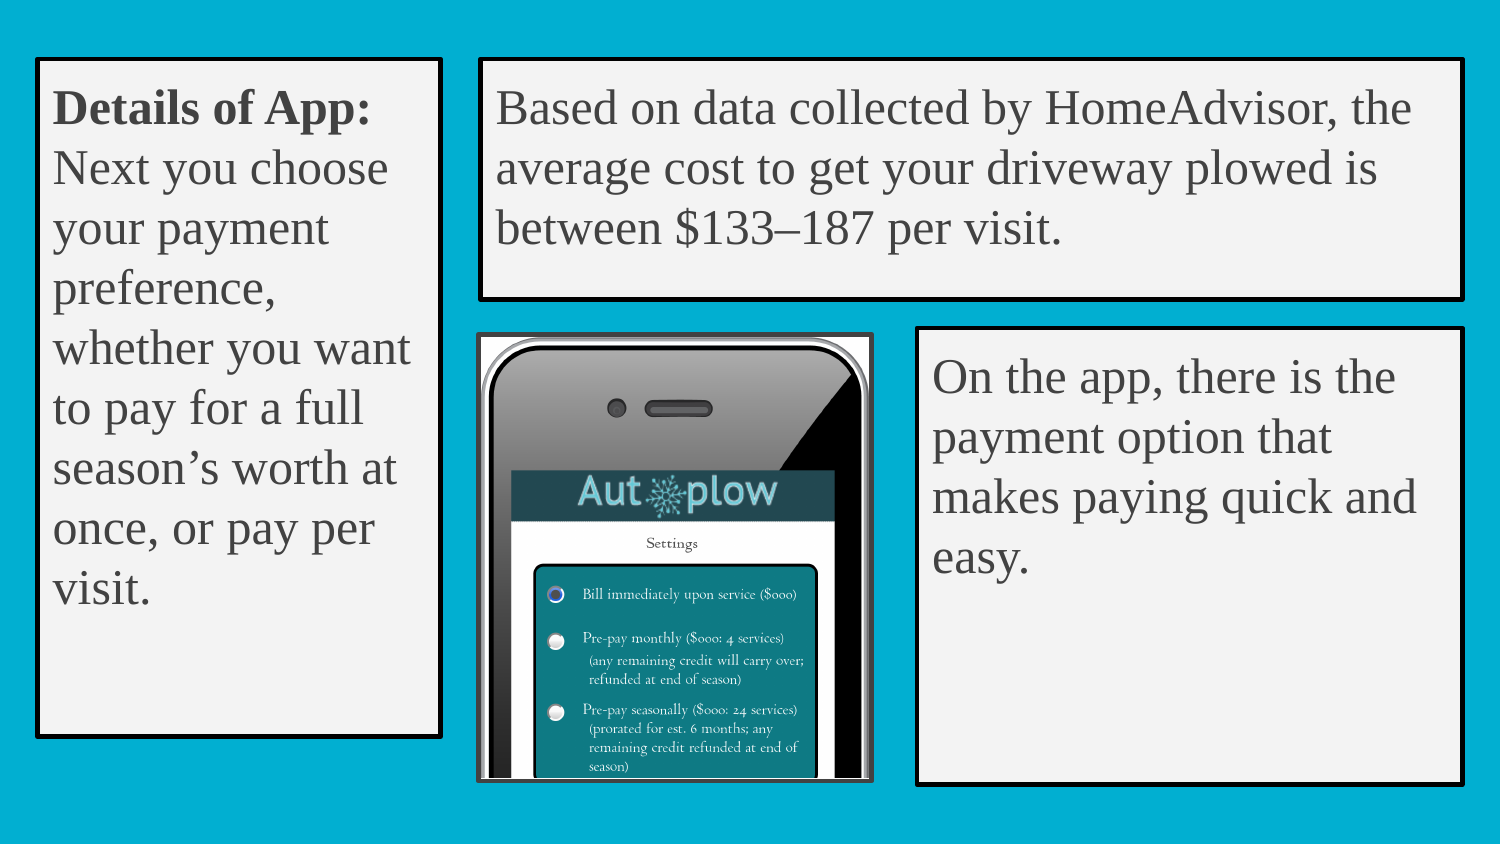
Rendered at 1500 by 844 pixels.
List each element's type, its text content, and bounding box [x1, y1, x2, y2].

list Based on data collected by HomeAdvisor, the average cost to get your driveway plowed is between $133–187 per visit. [480, 59, 1463, 300]
picture [480, 336, 870, 779]
list Details of App: Next you choose your payment preference, whether you want to pay for a full season’s worth at once, or pay per visit. [37, 59, 441, 737]
list On the app, there is the payment option that makes paying quick and easy. [917, 328, 1463, 785]
